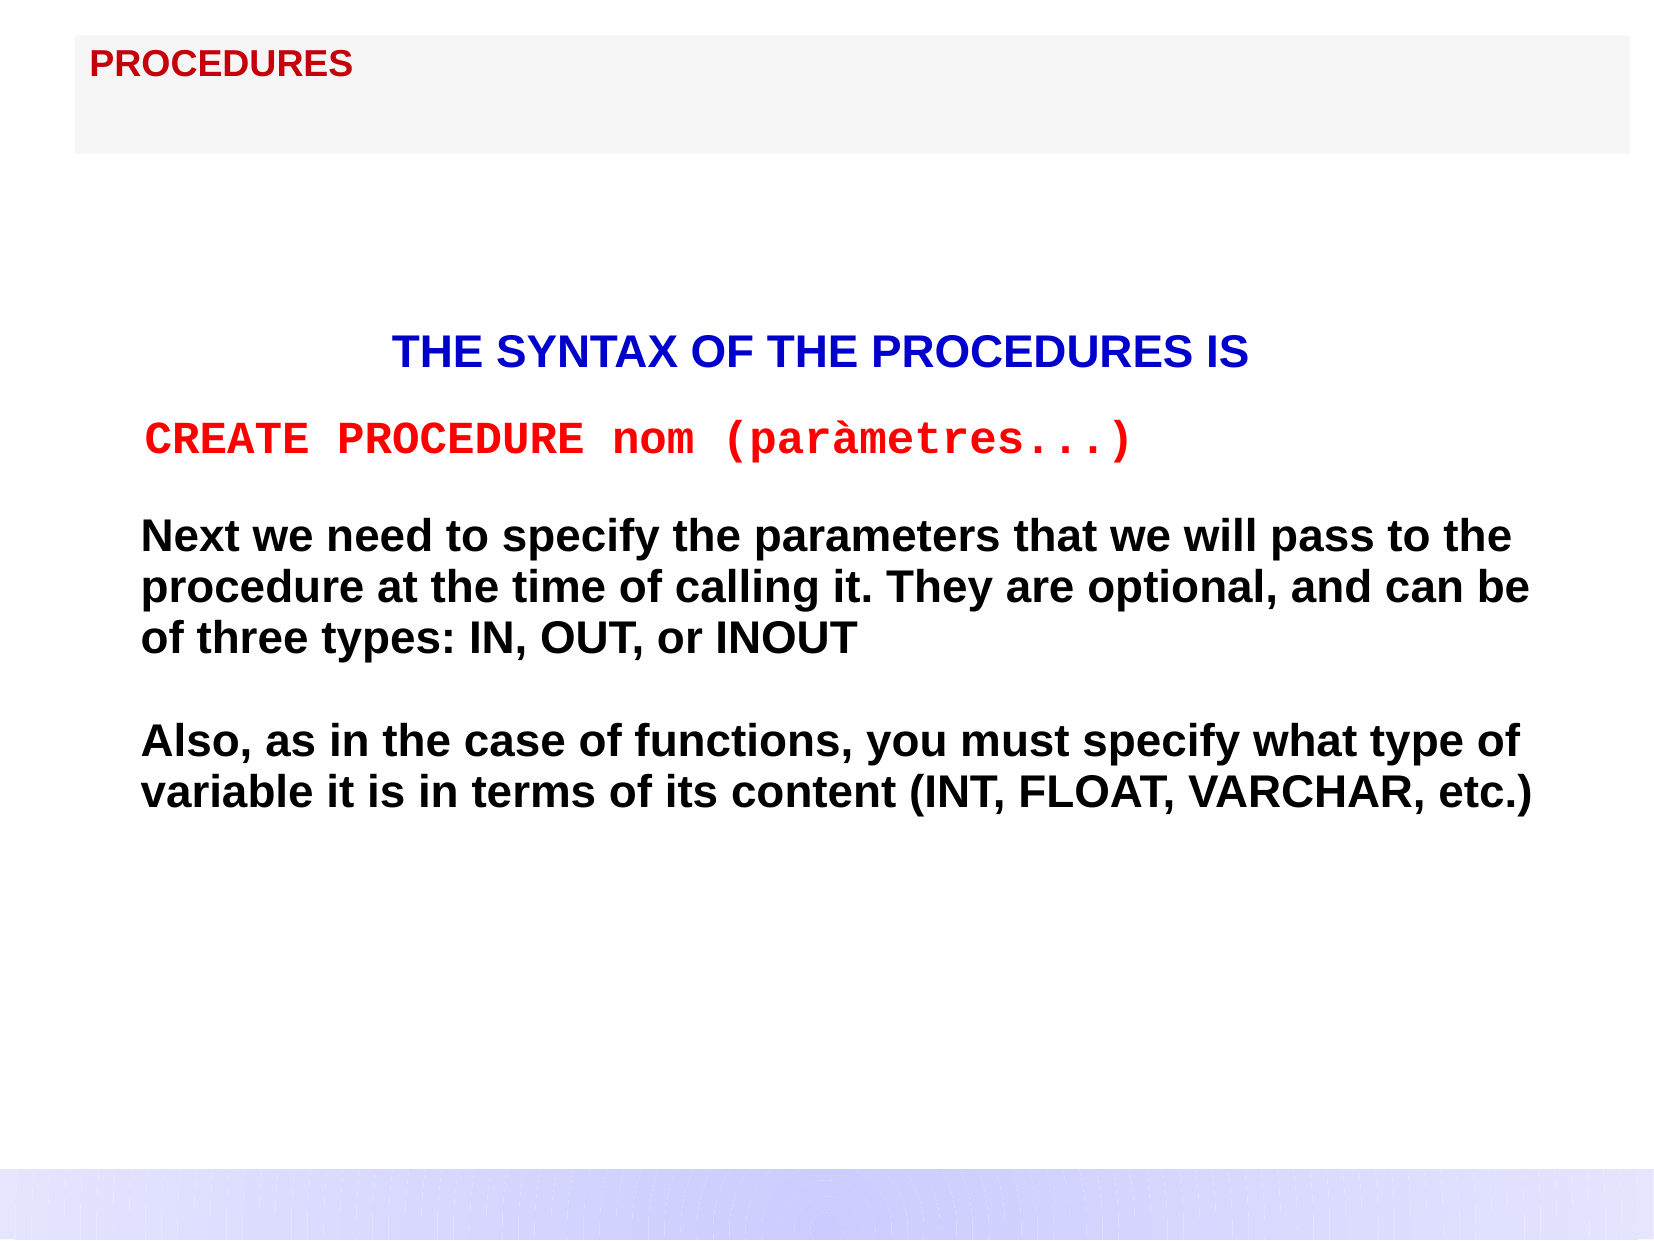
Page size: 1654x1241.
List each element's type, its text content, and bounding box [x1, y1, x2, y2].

text_box Next we need to specify the parameters that we will pass to the procedure at the time of calling it. They are optional, and can be of three types: IN, OUT, or INOUT Also, as in the case of functions, you must specify what type of variable it is in terms of its content (INT, FLOAT, VARCHAR, etc.) [125, 502, 1560, 1063]
text_box CREATE PROCEDURE nom (paràmetres...) [129, 407, 1607, 475]
text_box PROCEDURES [74, 35, 1630, 154]
text_box THE SYNTAX OF THE PROCEDURES IS [129, 318, 1512, 390]
text_box [0, 304, 1654, 1221]
